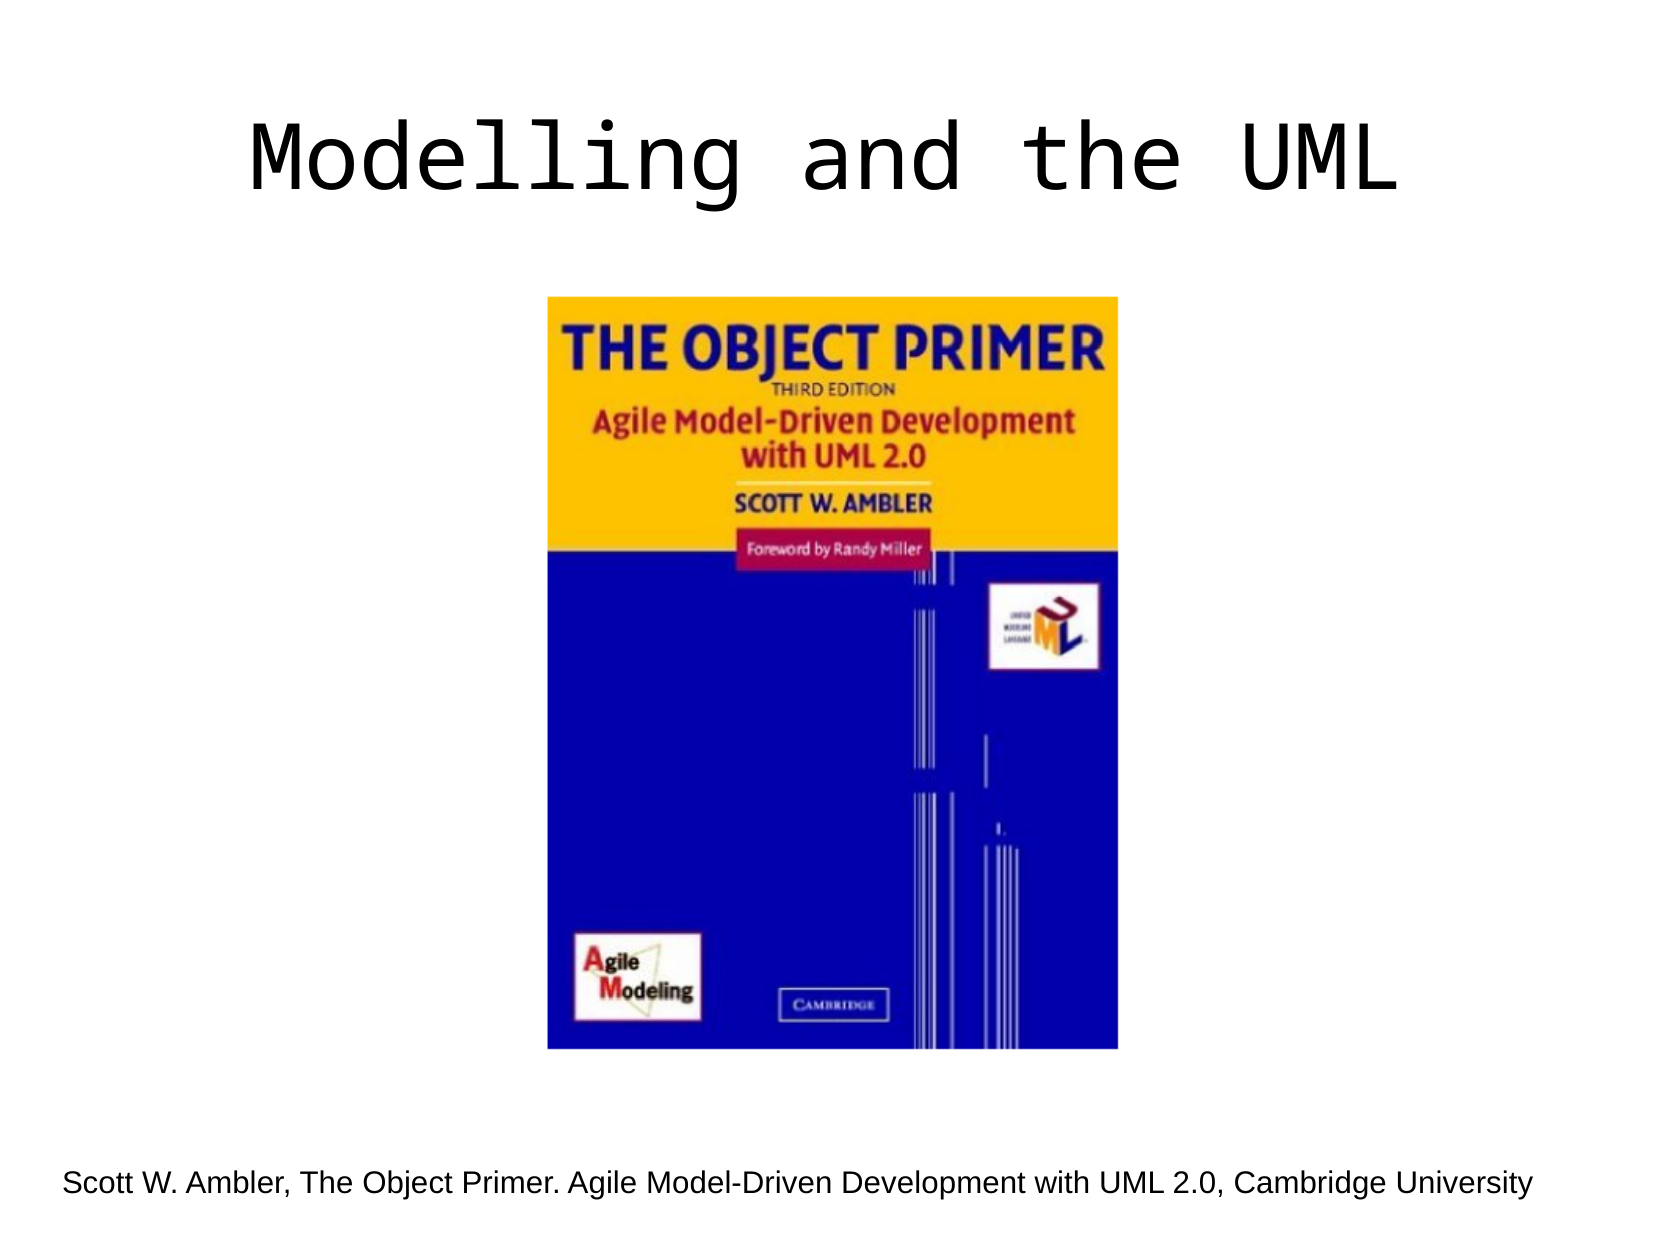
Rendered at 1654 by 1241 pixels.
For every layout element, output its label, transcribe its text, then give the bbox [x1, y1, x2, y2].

text_box Scott W. Ambler, The Object Primer. Agile Model-Driven Development with UML 2.0, Cambridge University [47, 1157, 1619, 1241]
picture [540, 283, 1123, 1054]
title Modelling and the UML [82, 49, 1571, 257]
